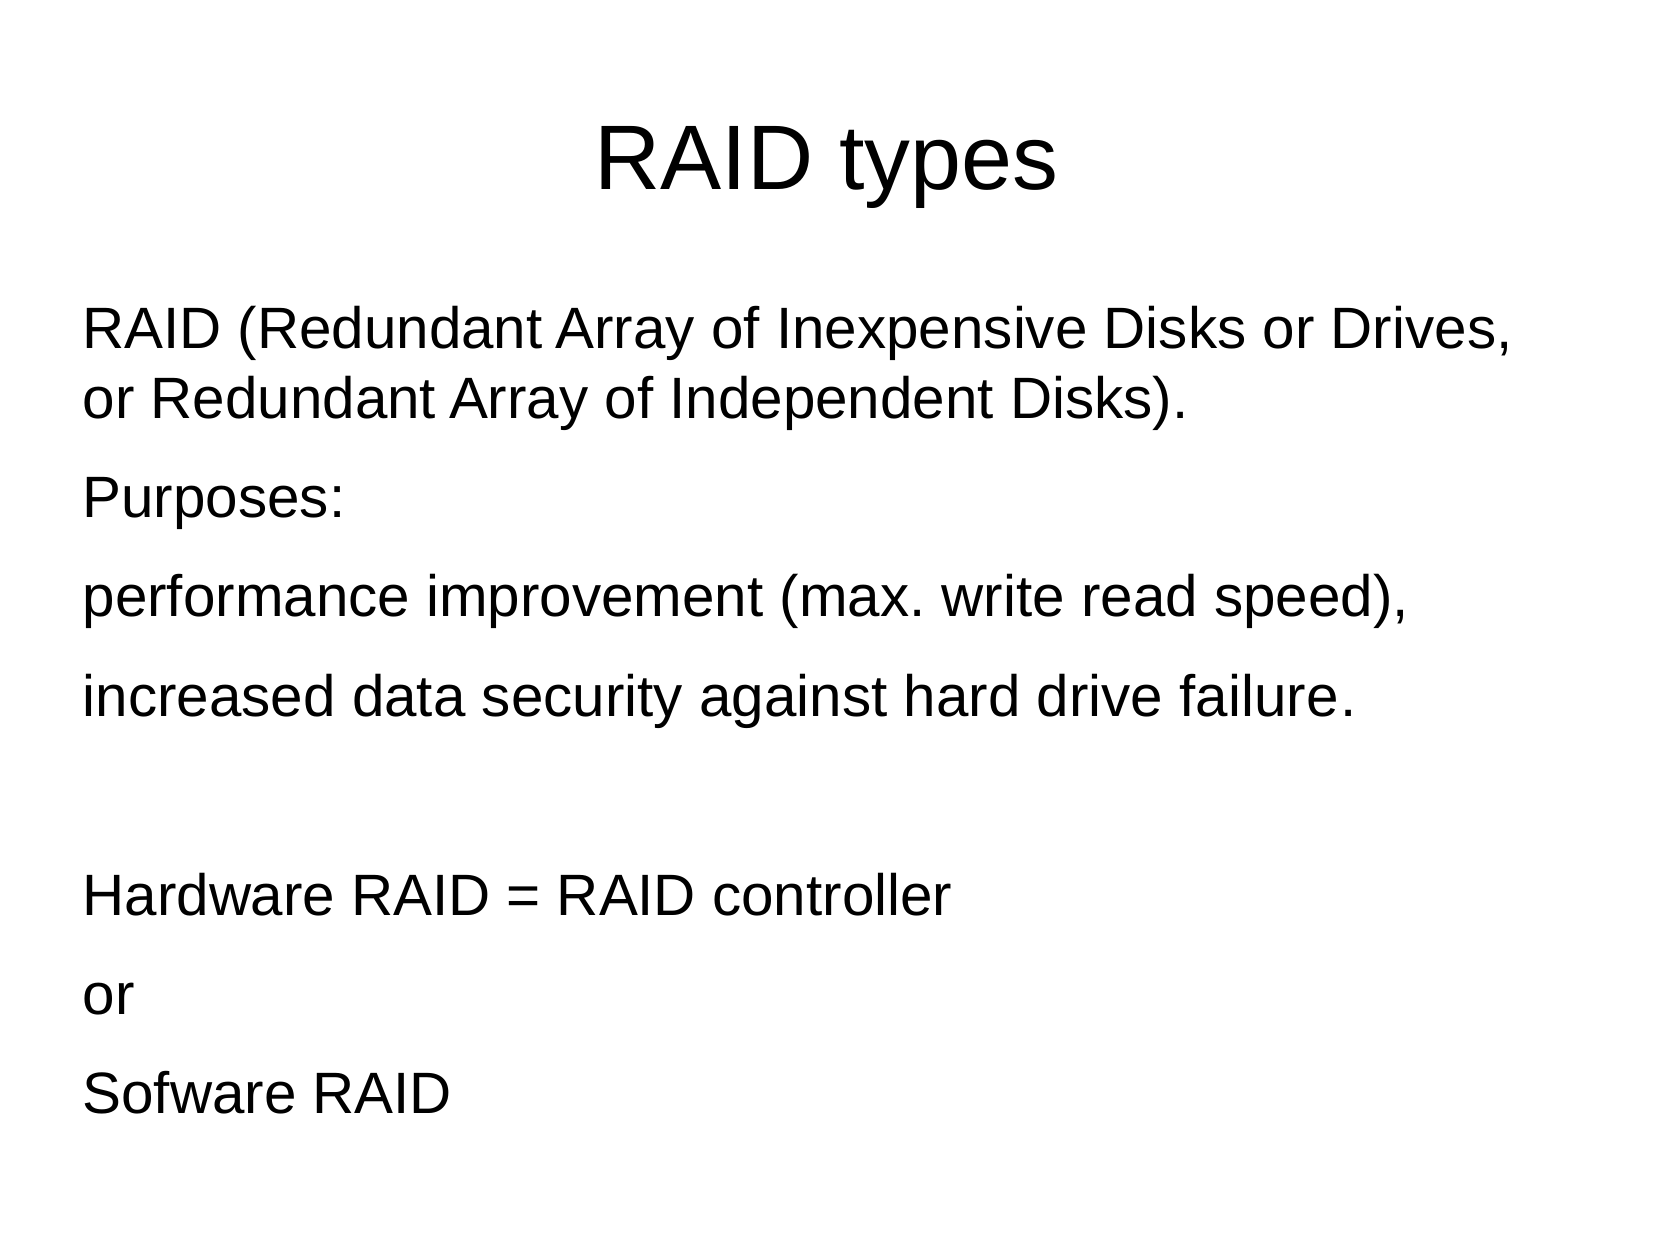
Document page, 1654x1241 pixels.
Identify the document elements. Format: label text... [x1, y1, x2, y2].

title RAID types [82, 49, 1571, 257]
list RAID (Redundant Array of Inexpensive Disks or Drives, or Redundant Array of Independent Disks). Purposes: performance improvement (max. write read speed), increased data security against hard drive failure. Hardware RAID = RAID controller or Sofware RAID [82, 290, 1571, 1148]
